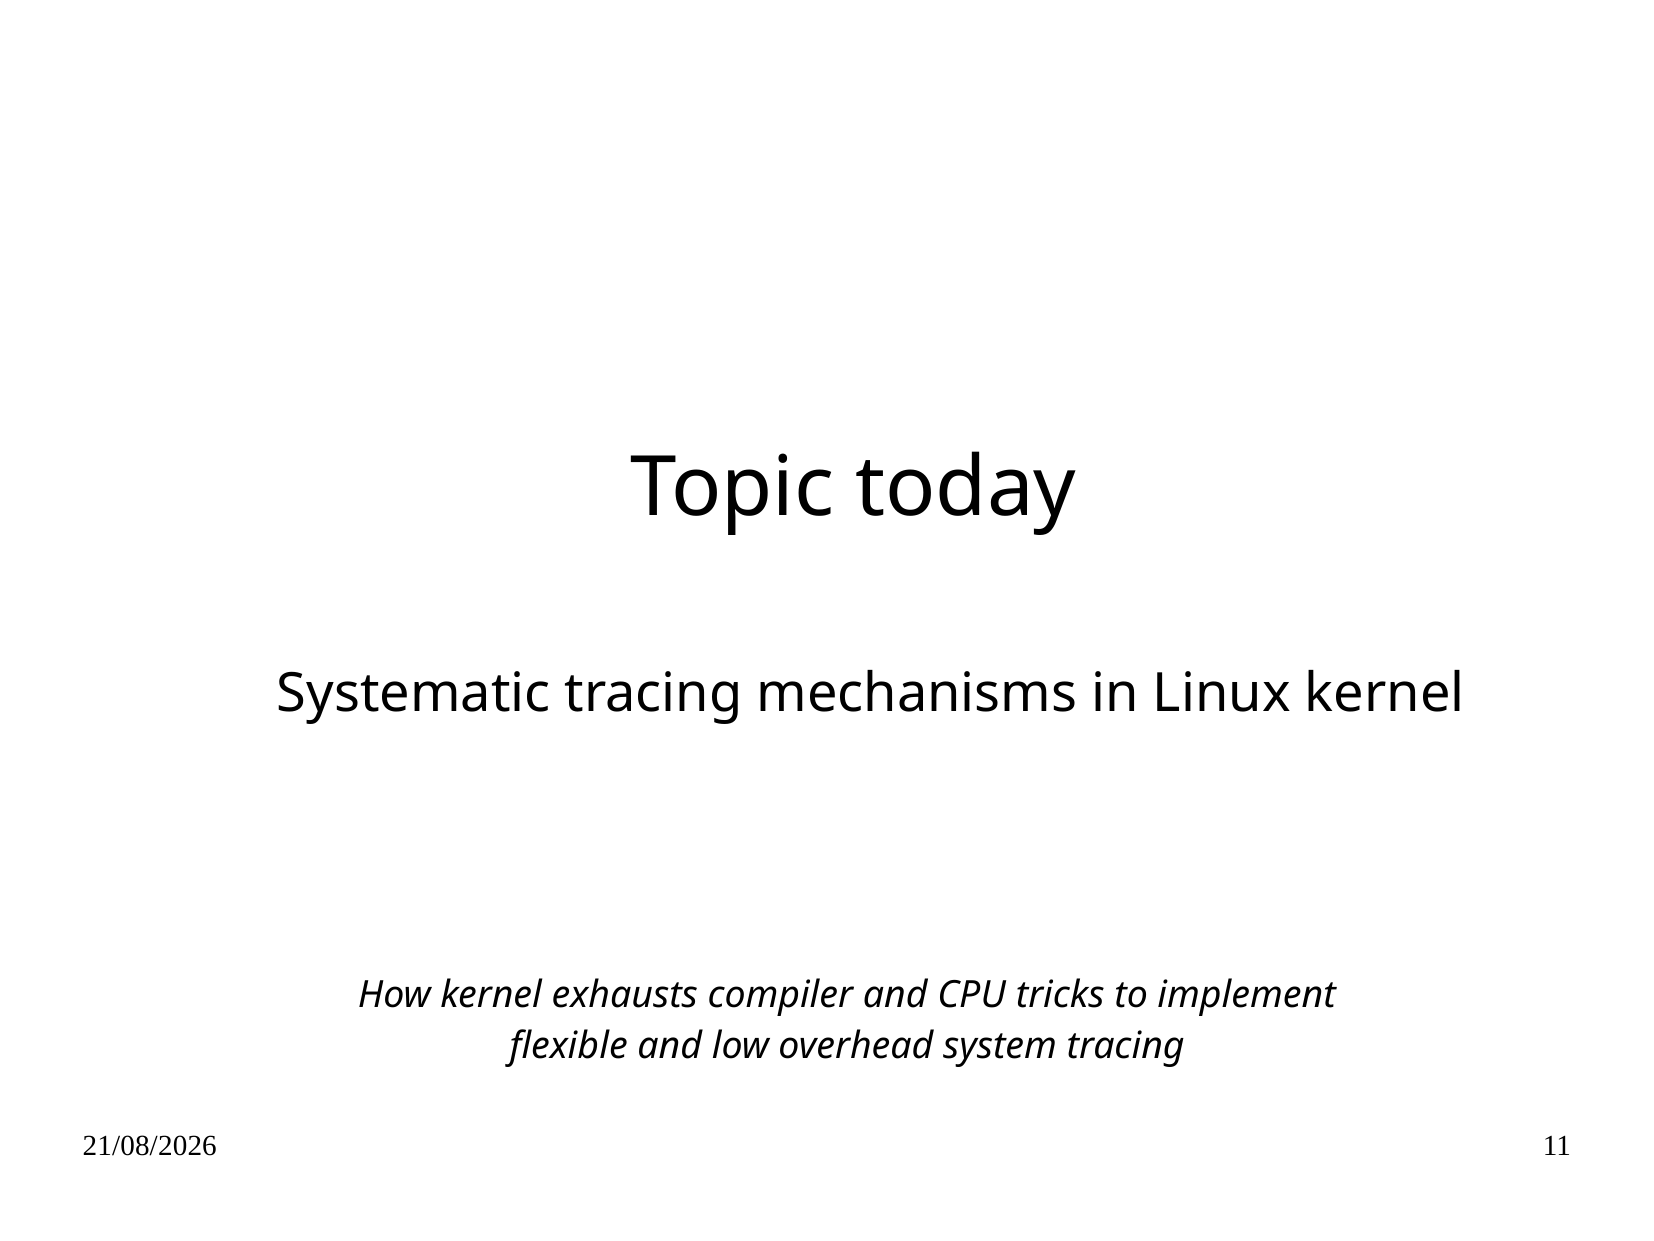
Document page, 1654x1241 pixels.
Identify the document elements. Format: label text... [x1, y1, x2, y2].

subtitle Topic today Systematic tracing mechanisms in Linux kernel [210, 226, 1498, 929]
text_box How kernel exhausts compiler and CPU tricks to implement flexible and low overhead system tracing [330, 960, 1366, 1112]
